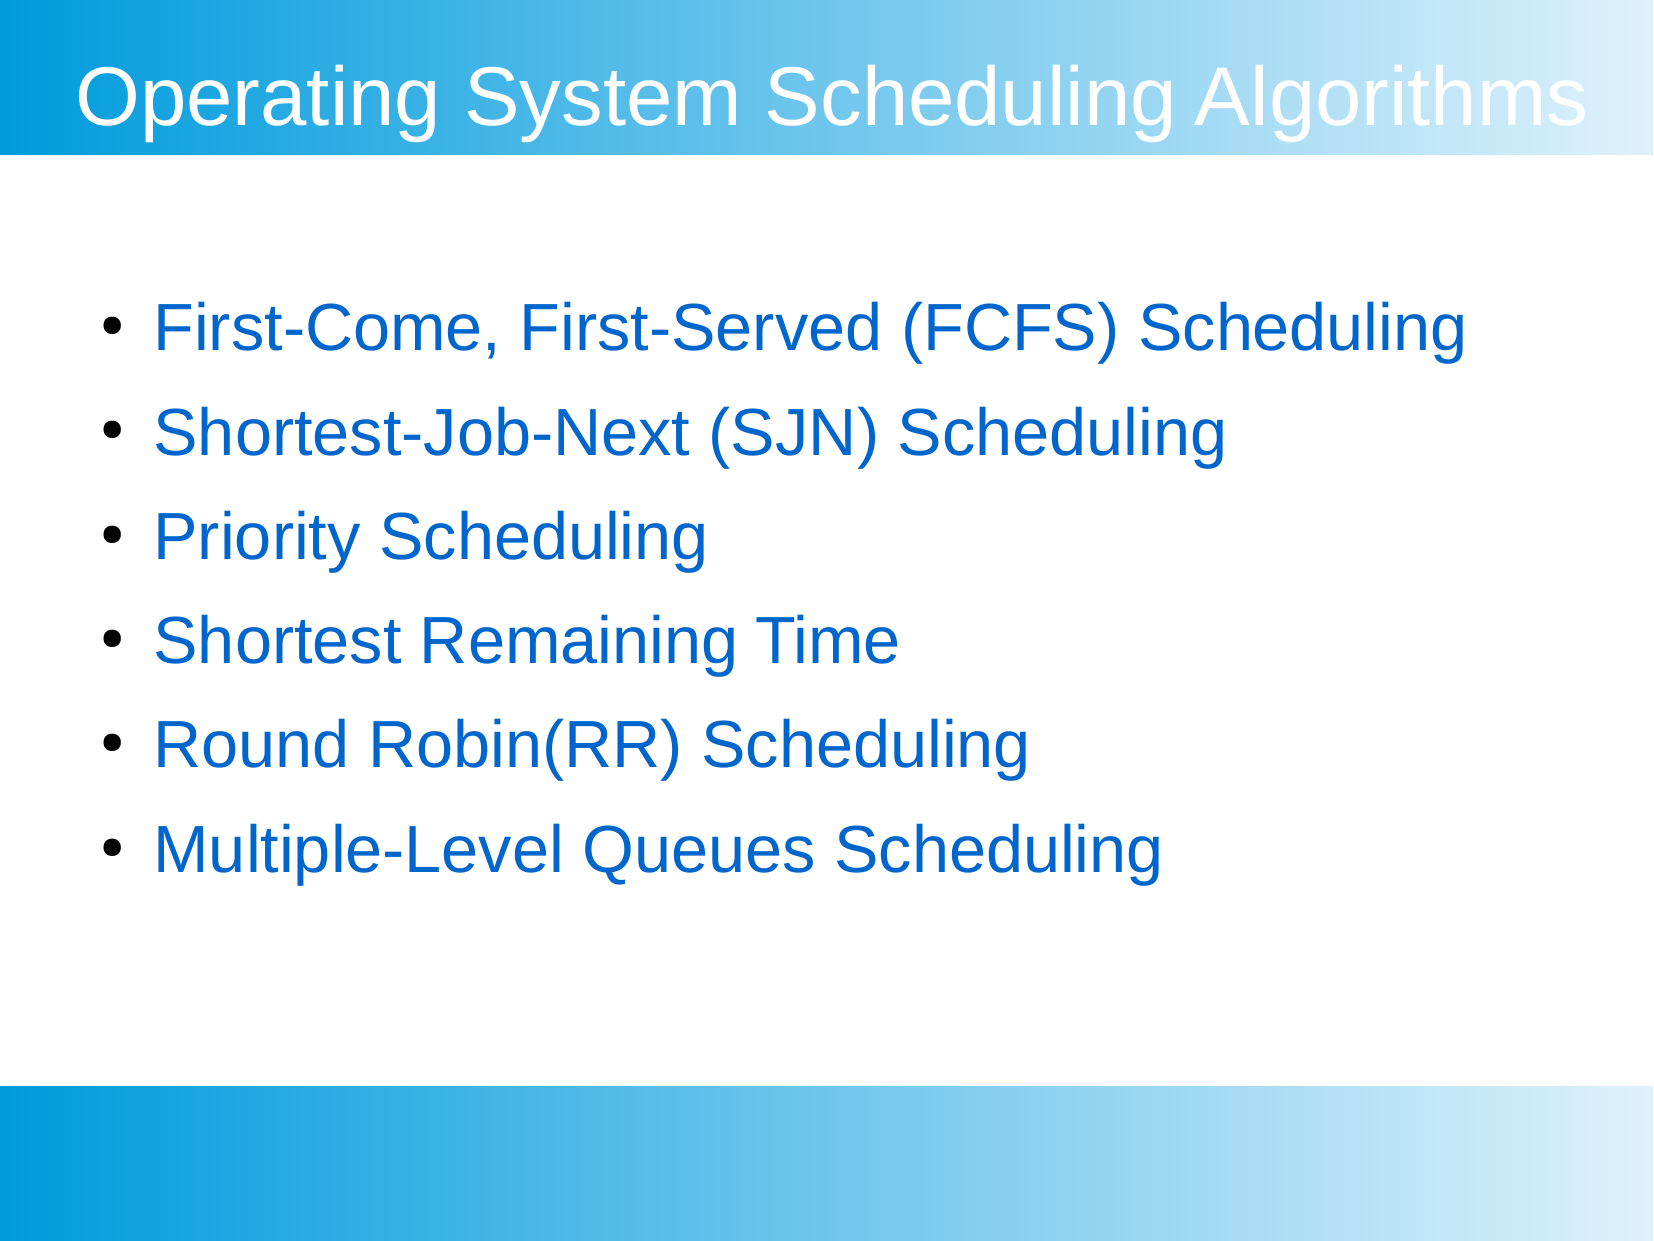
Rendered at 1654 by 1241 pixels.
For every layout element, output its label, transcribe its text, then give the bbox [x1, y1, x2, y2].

list First-Come, First-Served (FCFS) Scheduling Shortest-Job-Next (SJN) Scheduling Priority Scheduling Shortest Remaining Time Round Robin(RR) Scheduling Multiple-Level Queues Scheduling [82, 290, 1571, 1010]
title Operating System Scheduling Algorithms [0, 0, 1654, 200]
